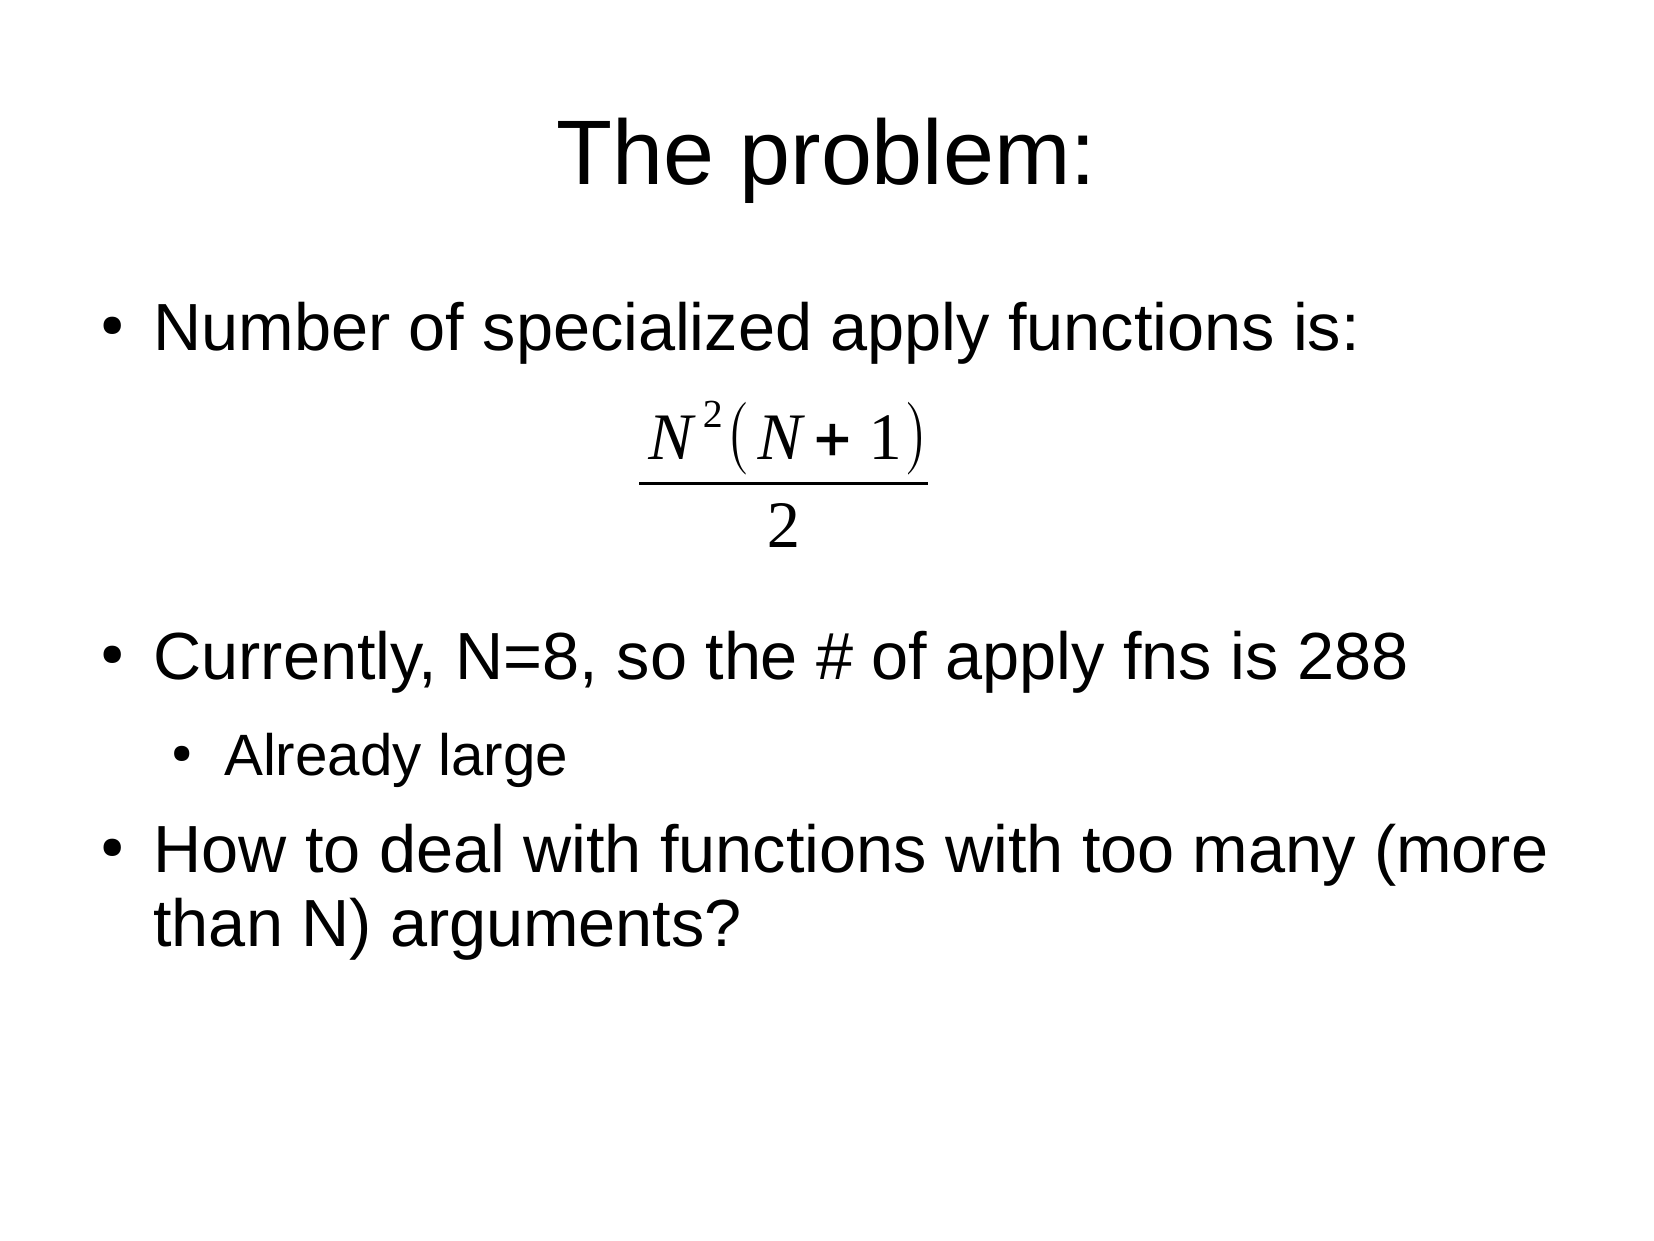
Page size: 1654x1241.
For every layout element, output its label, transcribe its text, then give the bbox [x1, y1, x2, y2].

title The problem: [82, 49, 1571, 257]
list Number of specialized apply functions is: Currently, N=8, so the # of apply fns is 288 Already large How to deal with functions with too many (more than N) arguments? [82, 290, 1571, 1109]
chart [629, 391, 938, 563]
